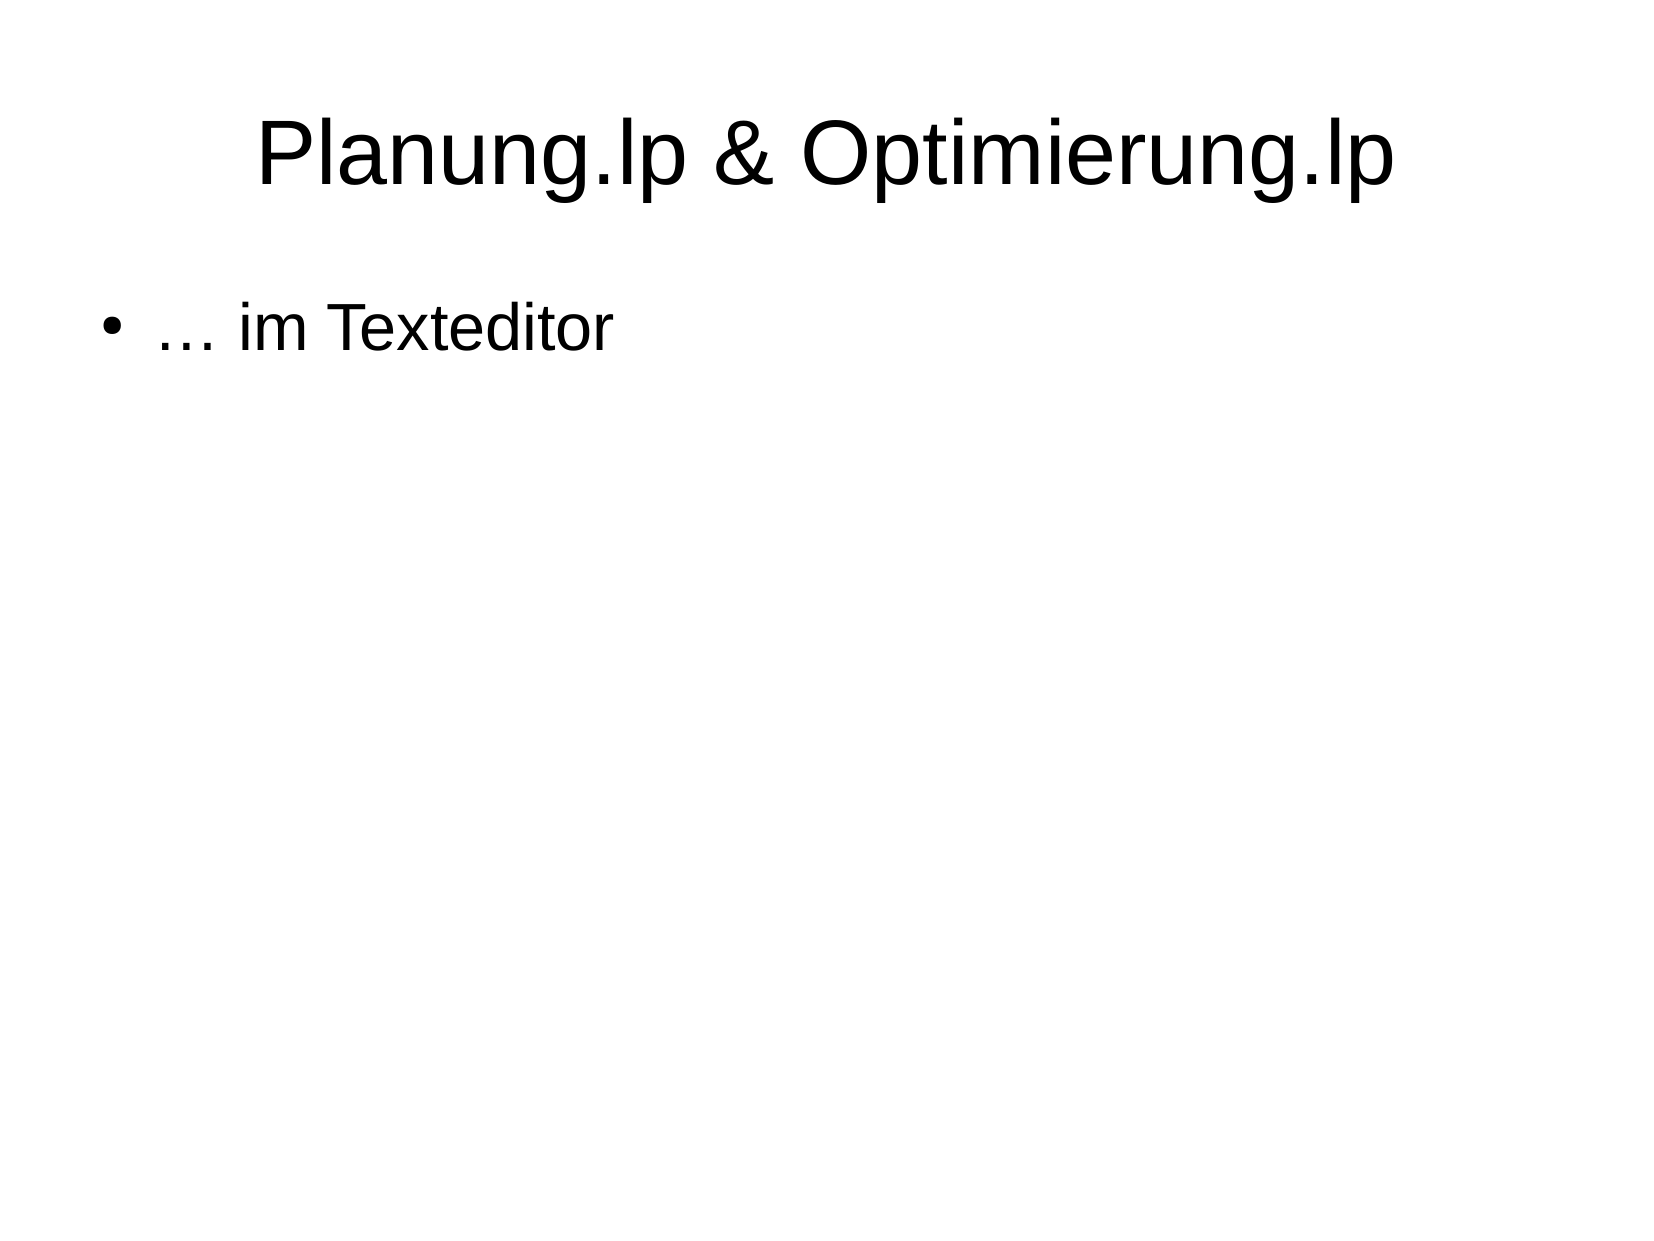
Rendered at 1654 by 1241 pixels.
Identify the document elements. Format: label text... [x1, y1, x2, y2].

list … im Texteditor [82, 290, 1571, 1010]
title Planung.lp & Optimierung.lp [82, 49, 1571, 257]
